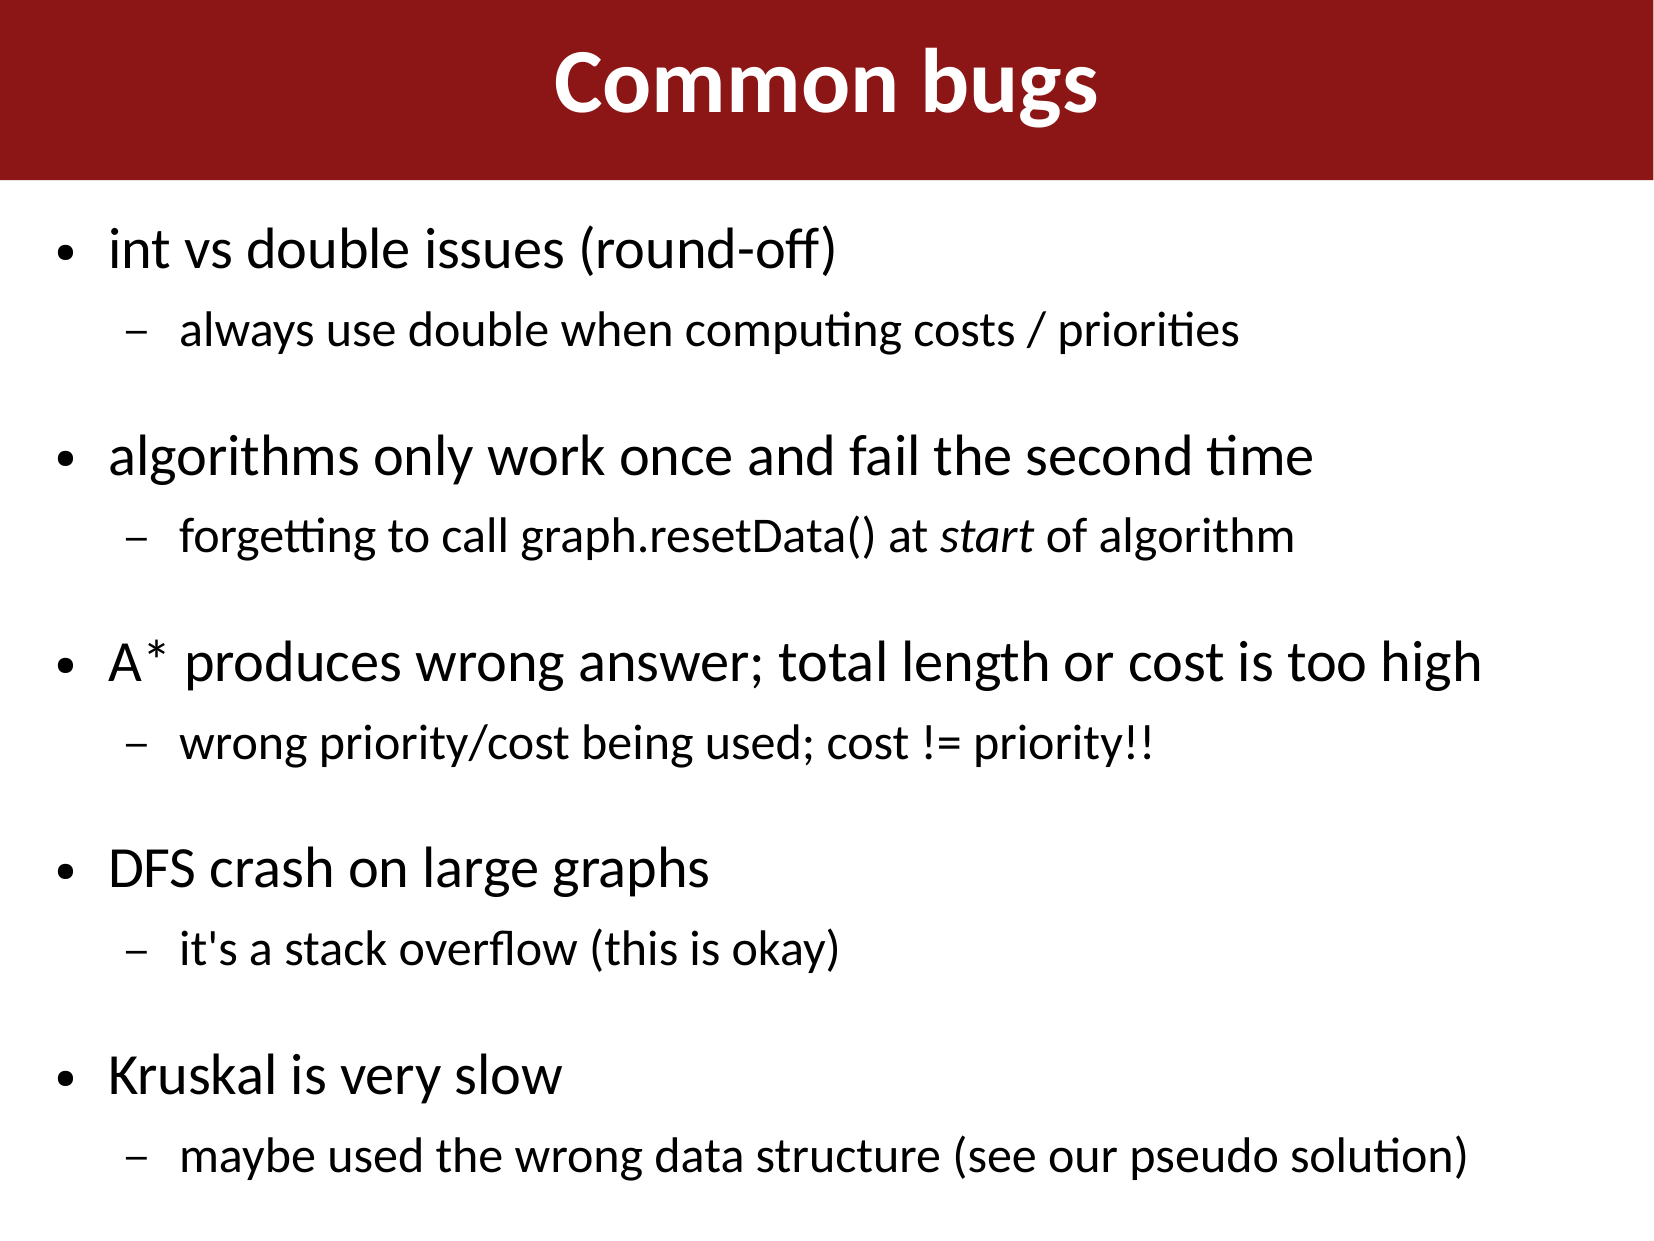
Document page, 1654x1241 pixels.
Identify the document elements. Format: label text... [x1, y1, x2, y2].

list int vs double issues (round-off) always use double when computing costs / priorities algorithms only work once and fail the second time forgetting to call graph.resetData() at start of algorithm A* produces wrong answer; total length or cost is too high wrong priority/cost being used; cost != priority!! DFS crash on large graphs it's a stack overflow (this is okay) Kruskal is very slow maybe used the wrong data structure (see our pseudo solution) [37, 225, 1636, 1186]
title Common bugs [0, 0, 1654, 181]
